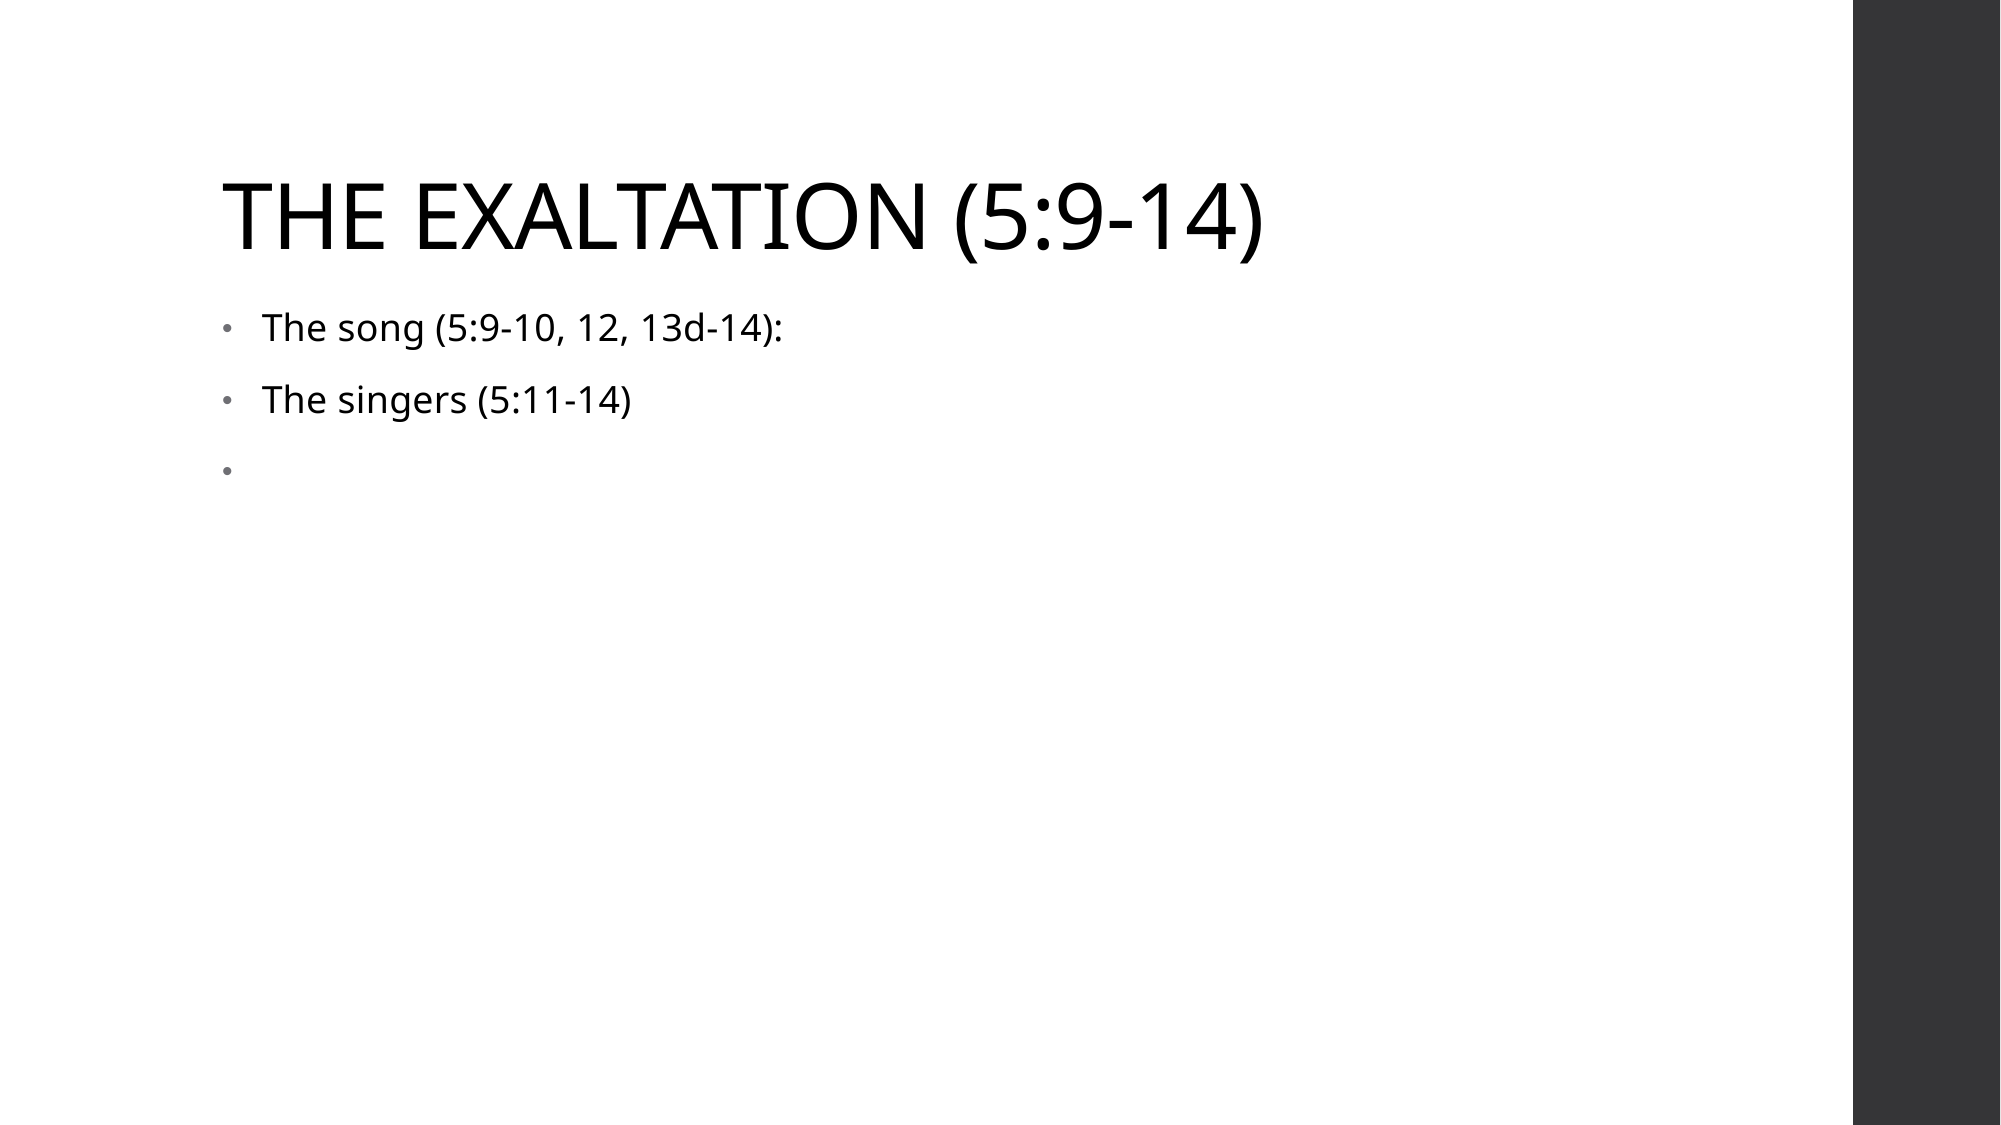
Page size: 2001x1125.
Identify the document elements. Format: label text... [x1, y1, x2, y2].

list The song (5:9-10, 12, 13d-14): The singers (5:11-14) [206, 299, 1617, 1014]
title THE EXALTATION (5:9-14) [206, 60, 1797, 278]
